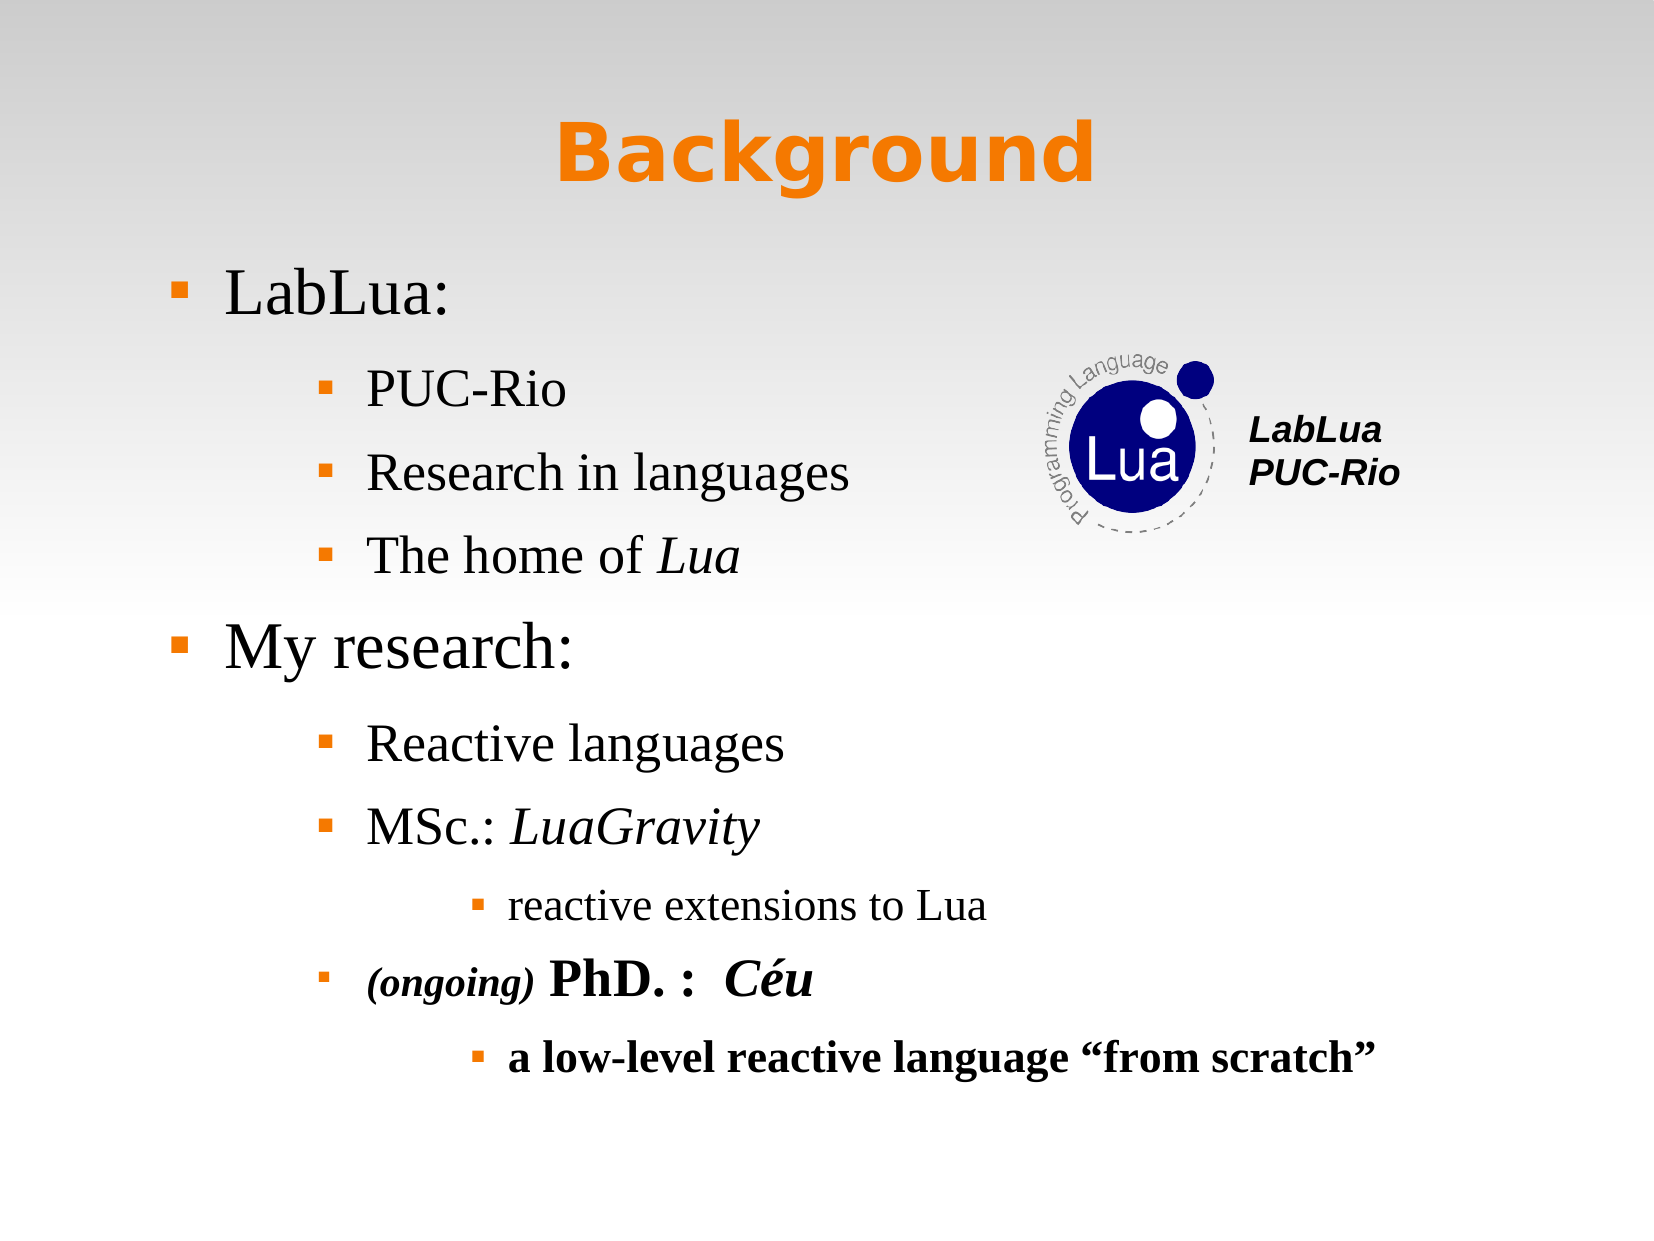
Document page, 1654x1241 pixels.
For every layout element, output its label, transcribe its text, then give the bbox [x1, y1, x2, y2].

title Background [82, 49, 1571, 254]
list LabLua: PUC-Rio Research in languages The home of Lua My research: Reactive languages MSc.: LuaGravity reactive extensions to Lua (ongoing) PhD. : Céu a low-level reactive language “from scratch” [82, 254, 1571, 1149]
picture [1035, 342, 1223, 541]
text_box LabLua PUC-Rio [1234, 401, 1471, 501]
